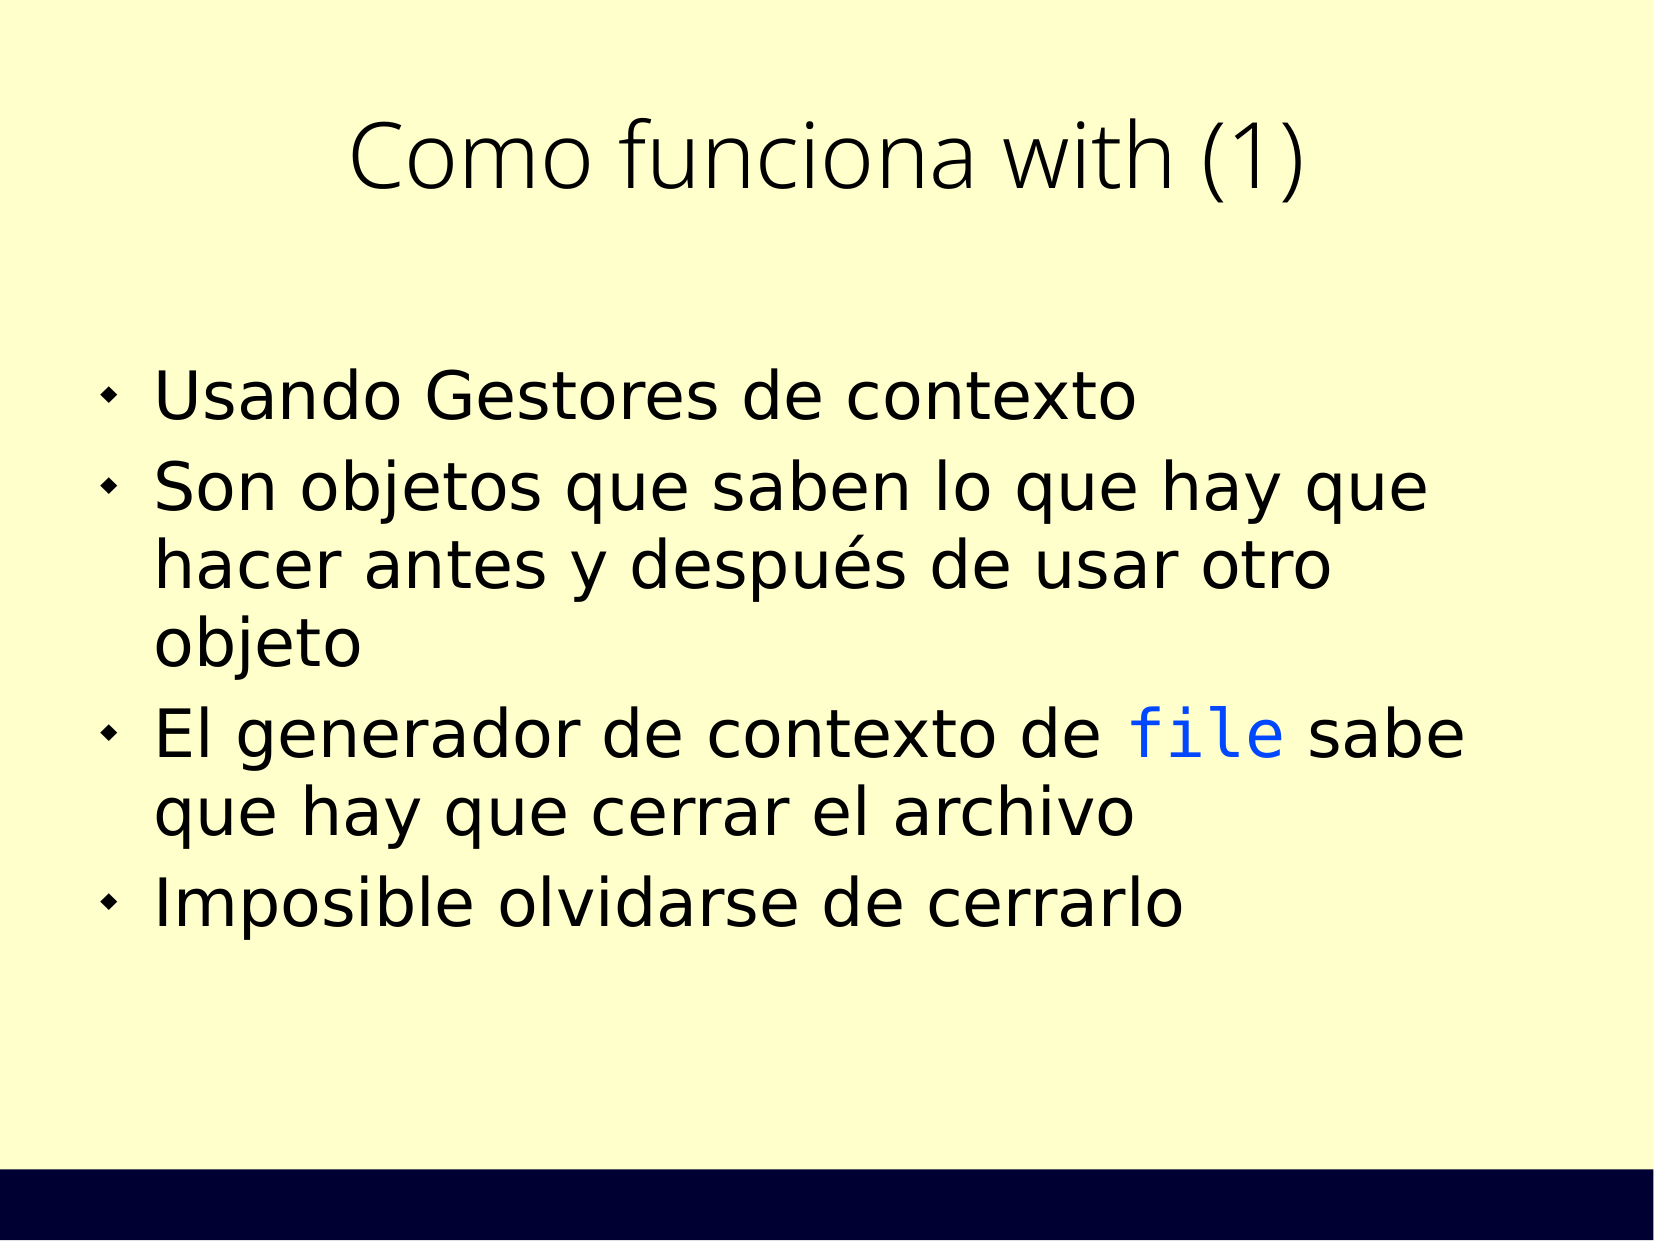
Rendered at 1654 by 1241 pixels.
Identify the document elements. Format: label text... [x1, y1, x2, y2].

list Usando Gestores de contexto Son objetos que saben lo que hay que hacer antes y después de usar otro objeto El generador de contexto de file sabe que hay que cerrar el archivo Imposible olvidarse de cerrarlo [82, 290, 1538, 1010]
title Como funciona with (1) [82, 49, 1571, 257]
